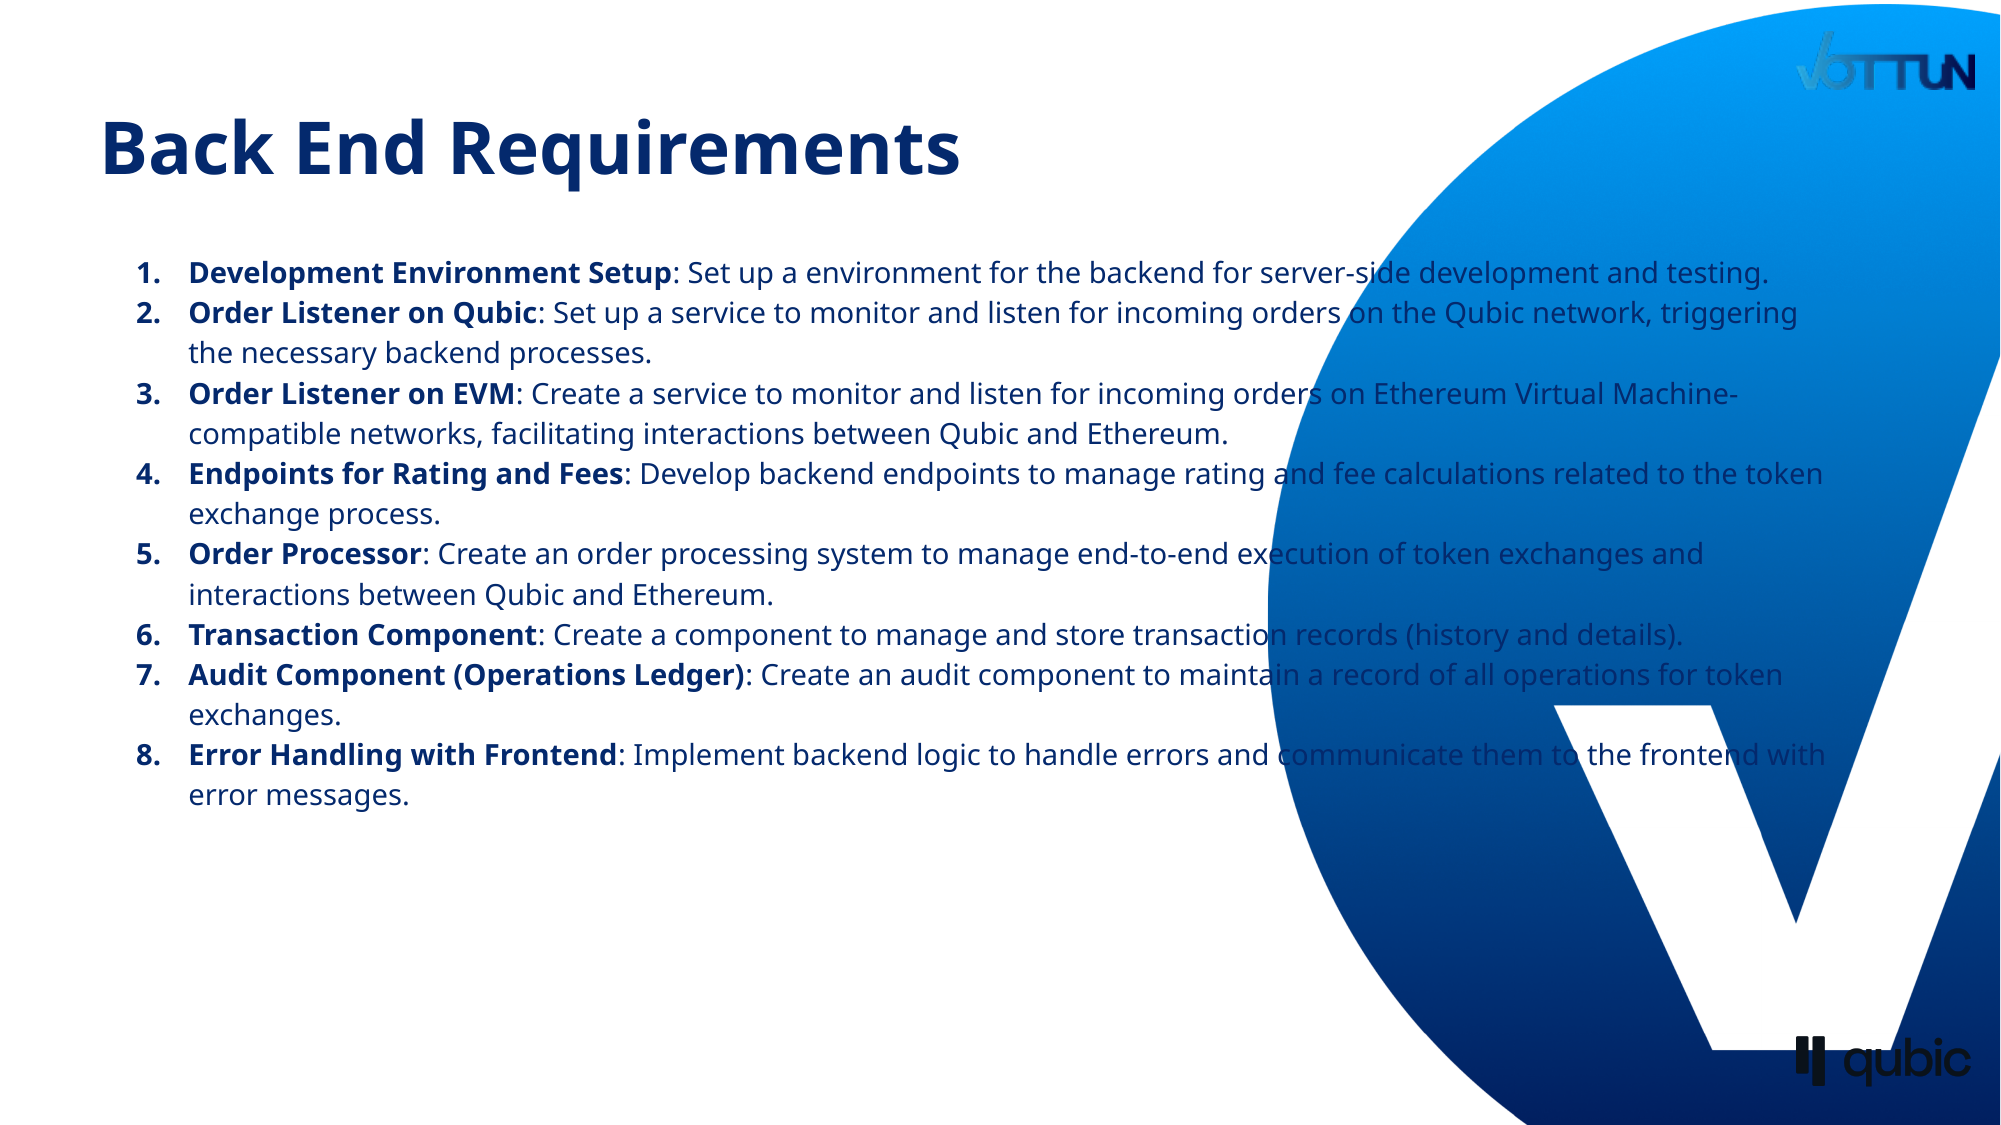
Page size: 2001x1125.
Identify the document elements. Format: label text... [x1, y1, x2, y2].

text_box Back End Requirements [84, 94, 1822, 198]
picture [1267, 4, 2001, 1125]
text_box Development Environment Setup: Set up a environment for the backend for server-side development and testing. Order Listener on Qubic: Set up a service to monitor and listen for incoming orders on the Qubic network, triggering the necessary backend processes. Order Listener on EVM: Create a service to monitor and listen for incoming orders on Ethereum Virtual Machine-compatible networks, facilitating interactions between Qubic and Ethereum. Endpoints for Rating and Fees: Develop backend endpoints to manage rating and fee calculations related to the token exchange process. Order Processor: Create an order processing system to manage end-to-end execution of token exchanges and interactions between Qubic and Ethereum. Transaction Component: Create a component to manage and store transaction records (history and details). Audit Component (Operations Ledger): Create an audit component to maintain a record of all operations for token exchanges. Error Handling with Frontend: Implement backend logic to handle errors and communicate them to the frontend with error messages. [98, 241, 1847, 820]
